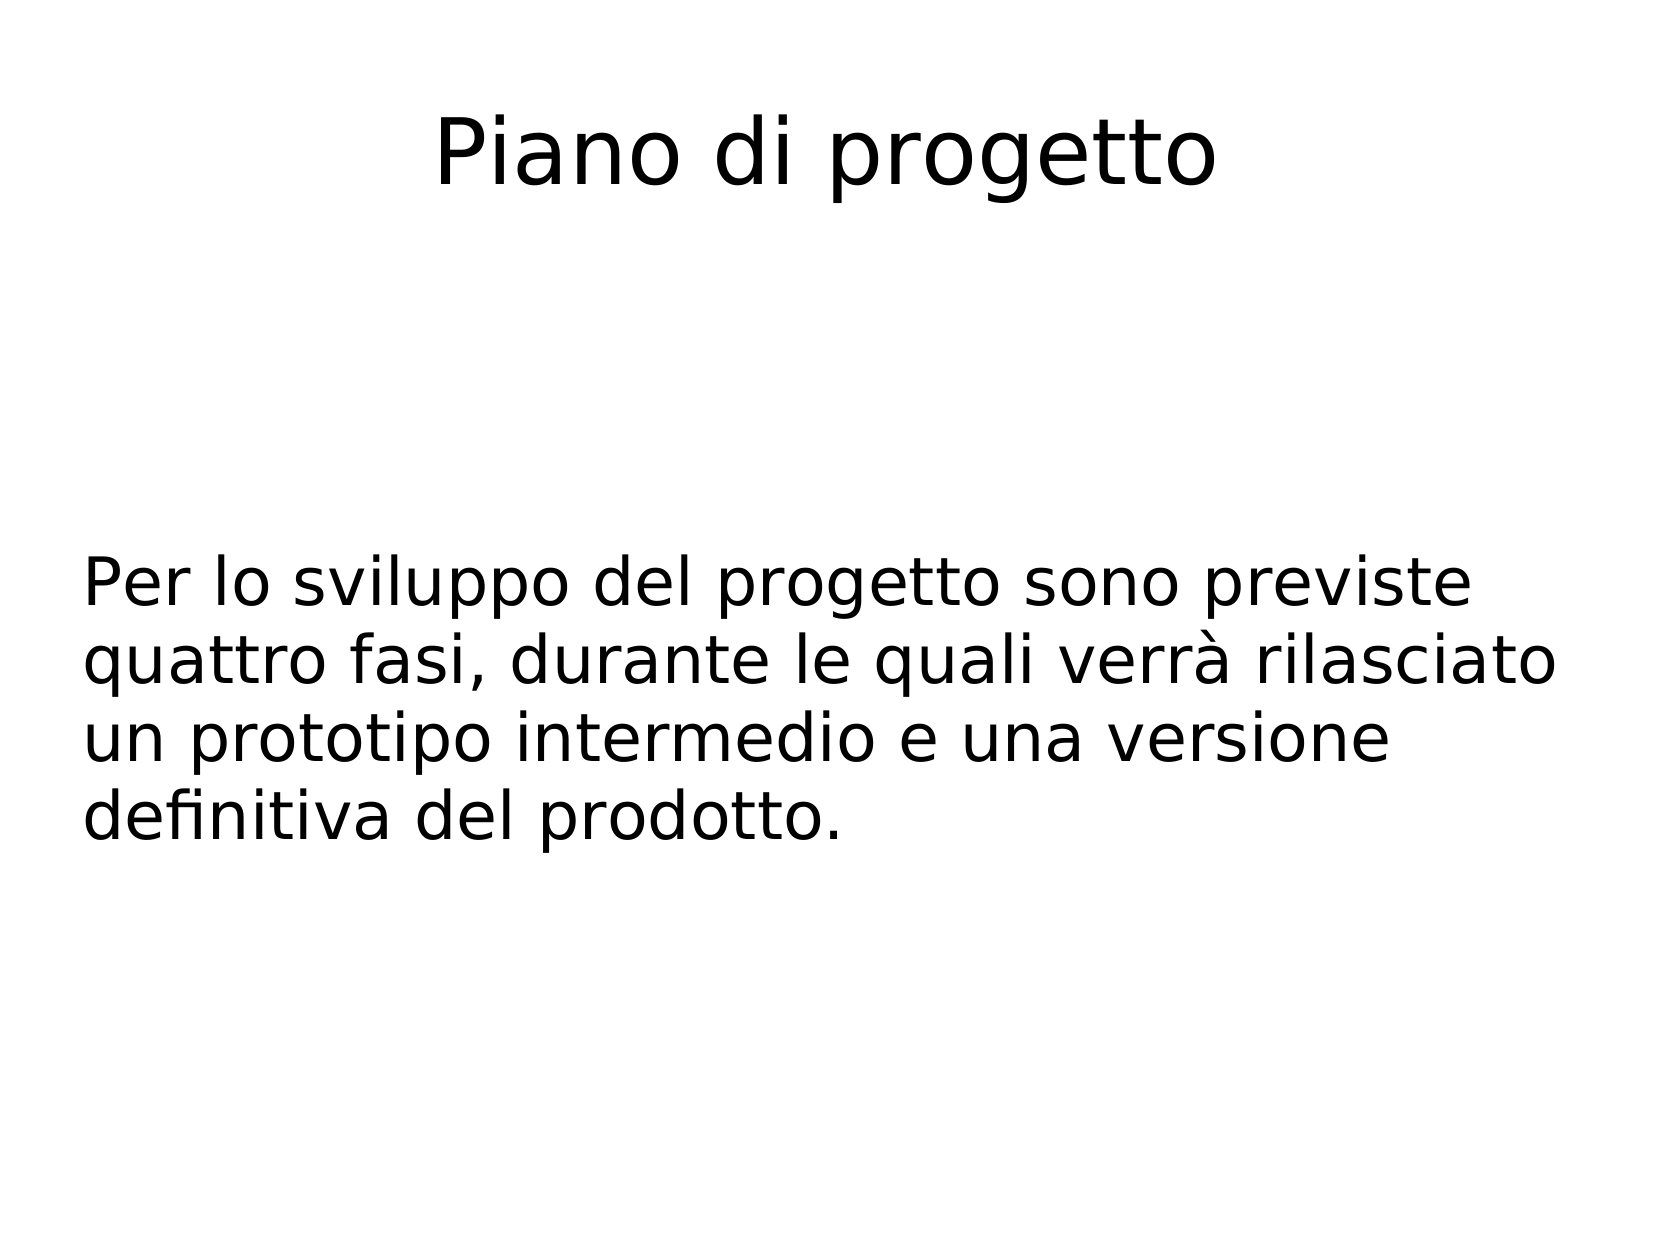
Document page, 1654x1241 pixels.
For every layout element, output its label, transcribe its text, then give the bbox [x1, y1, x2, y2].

title Piano di progetto [82, 49, 1571, 257]
subtitle Per lo sviluppo del progetto sono previste quattro fasi, durante le quali verrà rilasciato un prototipo intermedio e una versione definitiva del prodotto. [82, 290, 1571, 1109]
